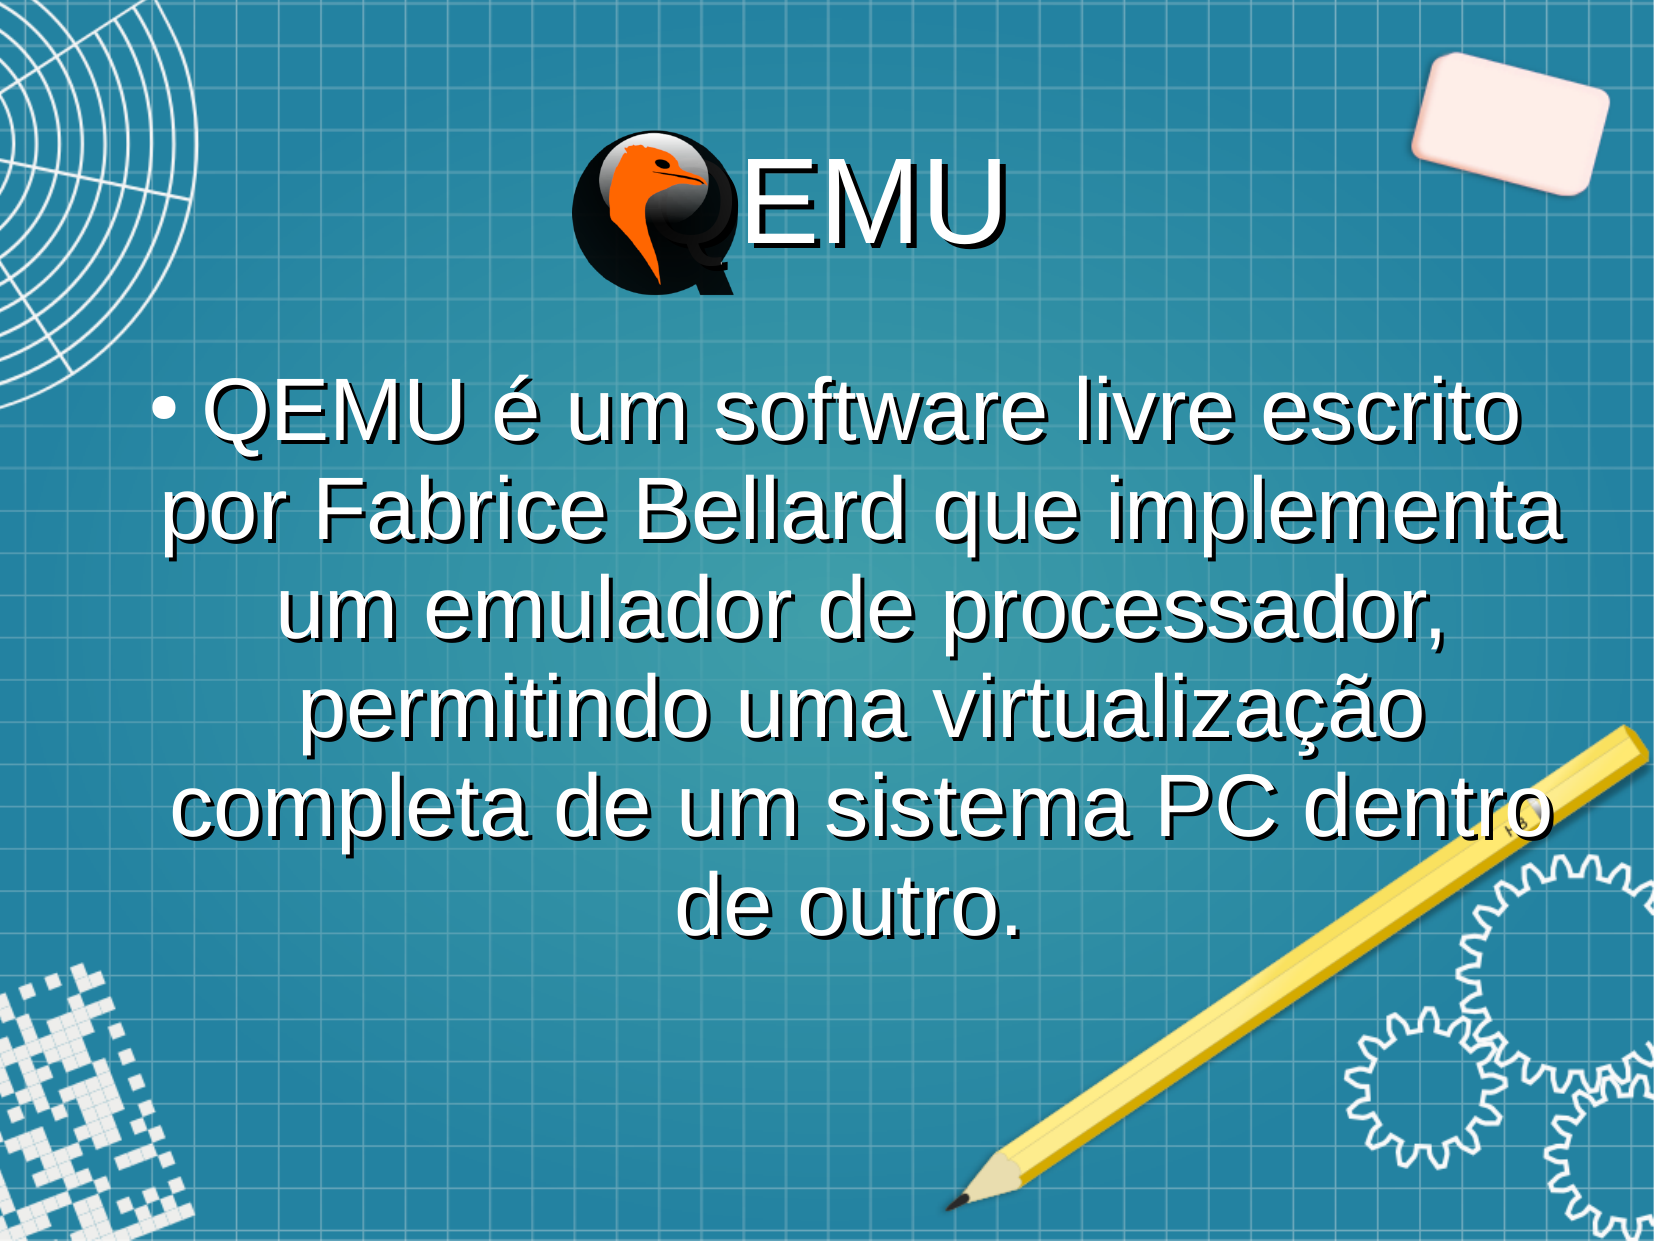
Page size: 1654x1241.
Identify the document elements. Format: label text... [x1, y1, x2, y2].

picture [0, 0, 1654, 1241]
list QEMU é um software livre escrito por Fabrice Bellard que implementa um emulador de processador, permitindo uma virtualização completa de um sistema PC dentro de outro. [82, 360, 1571, 963]
title QEMU [82, 59, 1571, 343]
